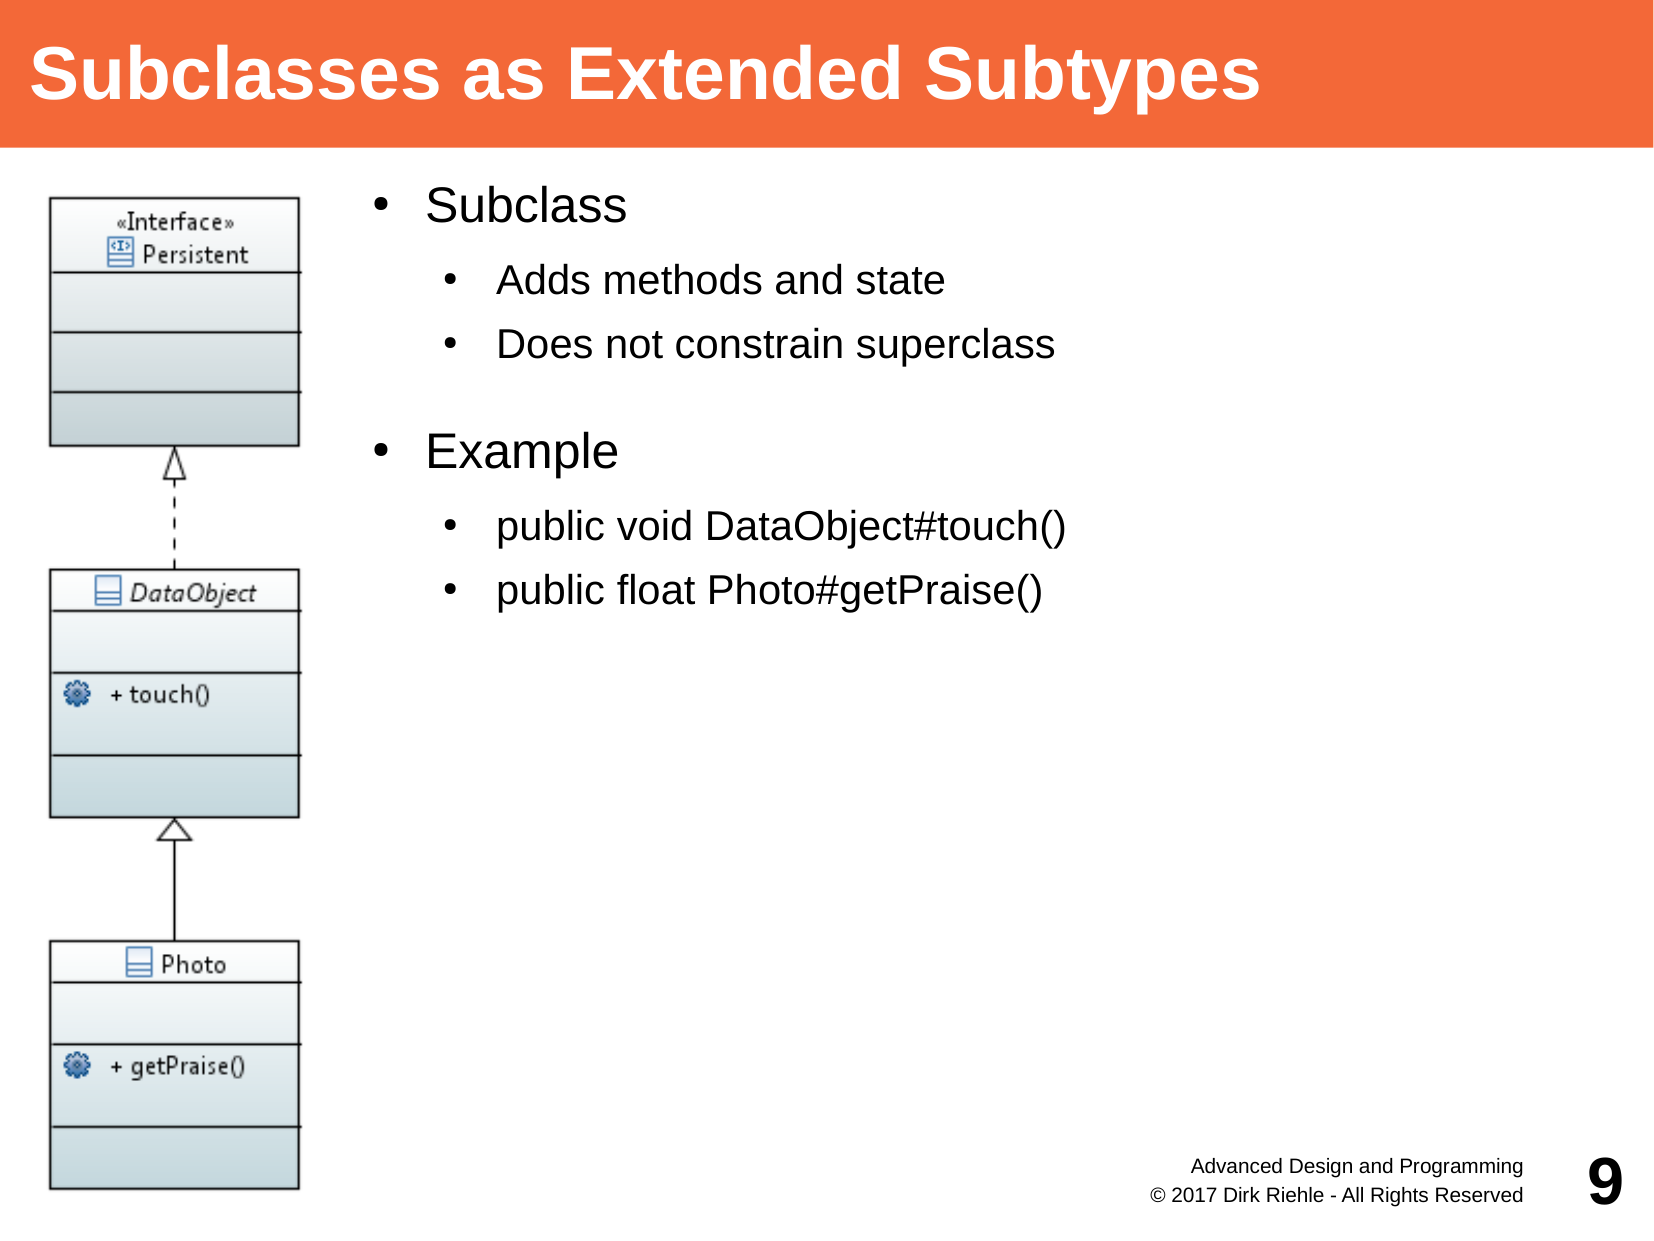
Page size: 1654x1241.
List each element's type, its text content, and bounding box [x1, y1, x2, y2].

title Subclasses as Extended Subtypes [0, 0, 1654, 148]
list Subclass Adds methods and state Does not constrain superclass Example public void DataObject#touch() public float Photo#getPraise() [354, 177, 1625, 1211]
picture [29, 177, 321, 1211]
